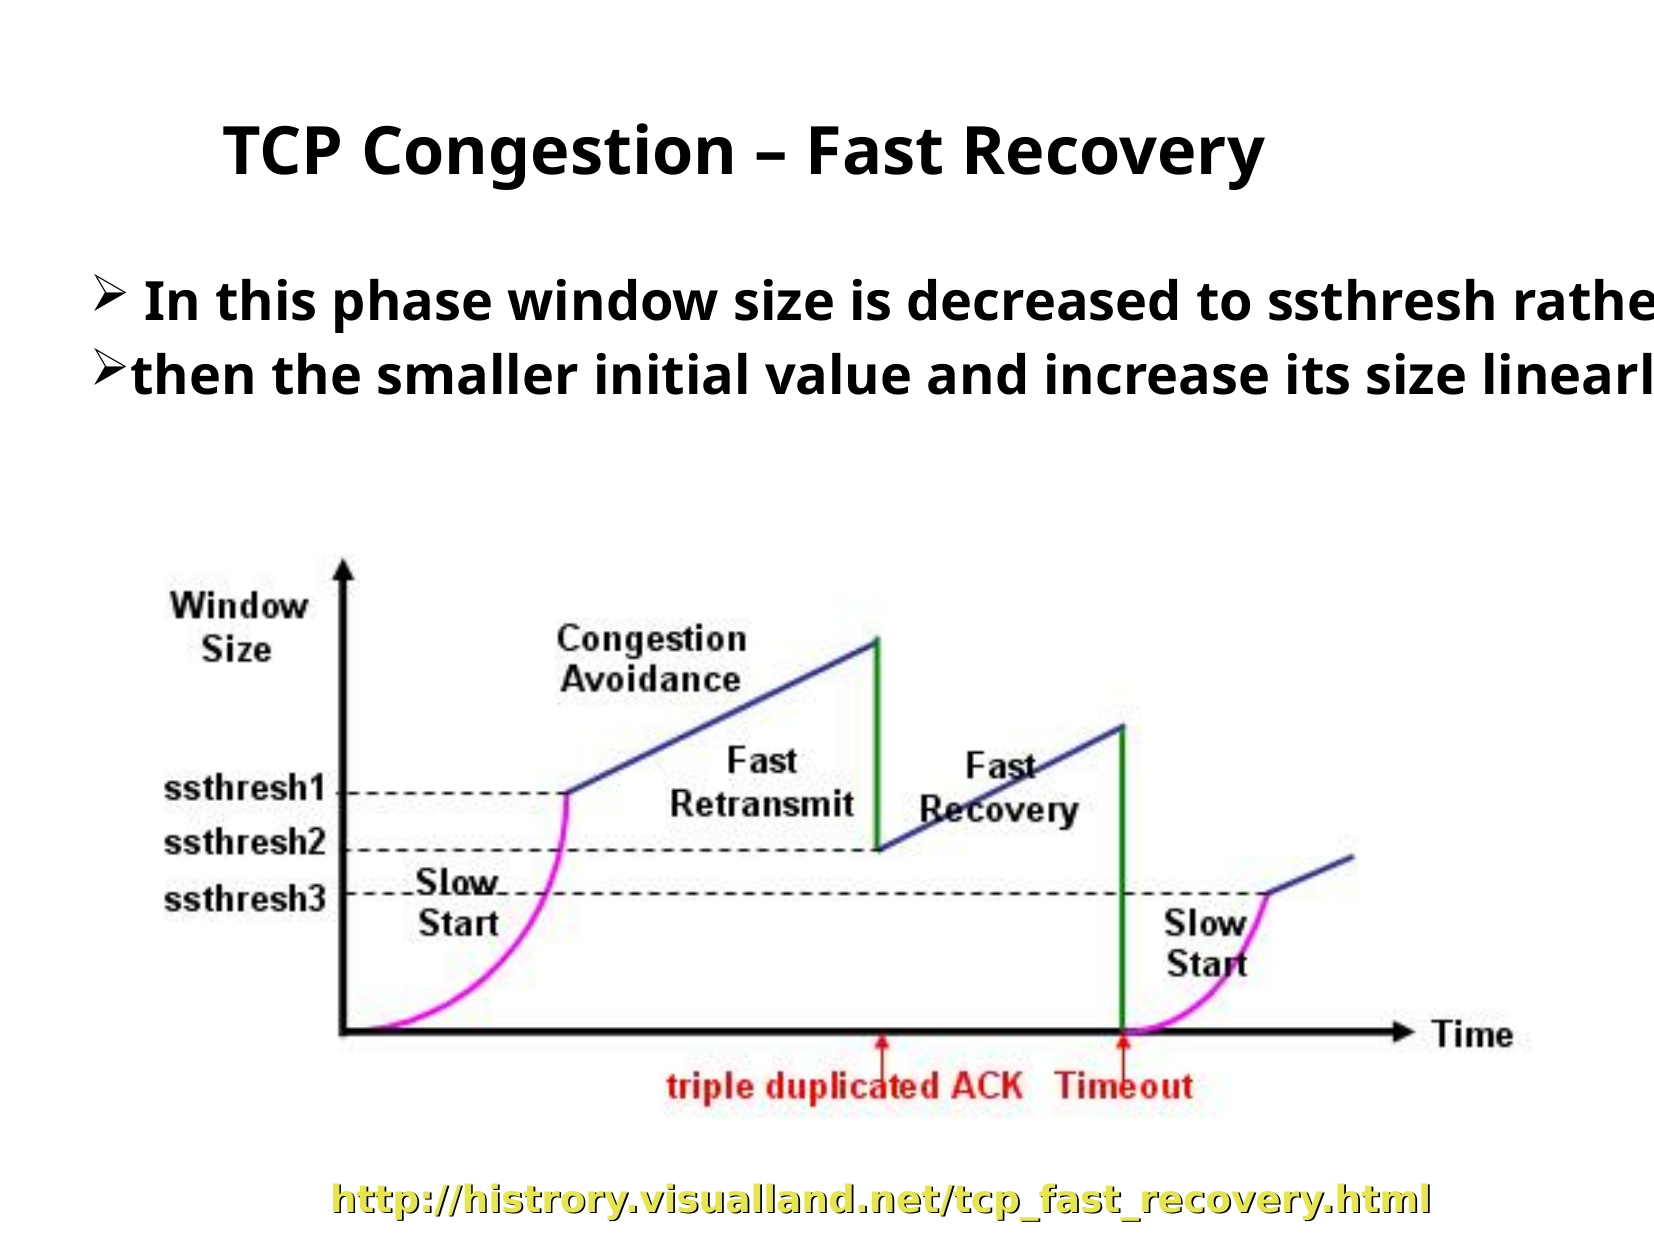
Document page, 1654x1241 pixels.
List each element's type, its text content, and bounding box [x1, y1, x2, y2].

text_box http://histrory.visualland.net/tcp_fast_recovery.html [315, 1170, 1447, 1229]
text_box In this phase window size is decreased to ssthresh rather then the smaller initial value and increase its size linearly [75, 255, 1590, 397]
picture [144, 555, 1546, 1141]
title TCP Congestion – Fast Recovery [0, 49, 1489, 257]
